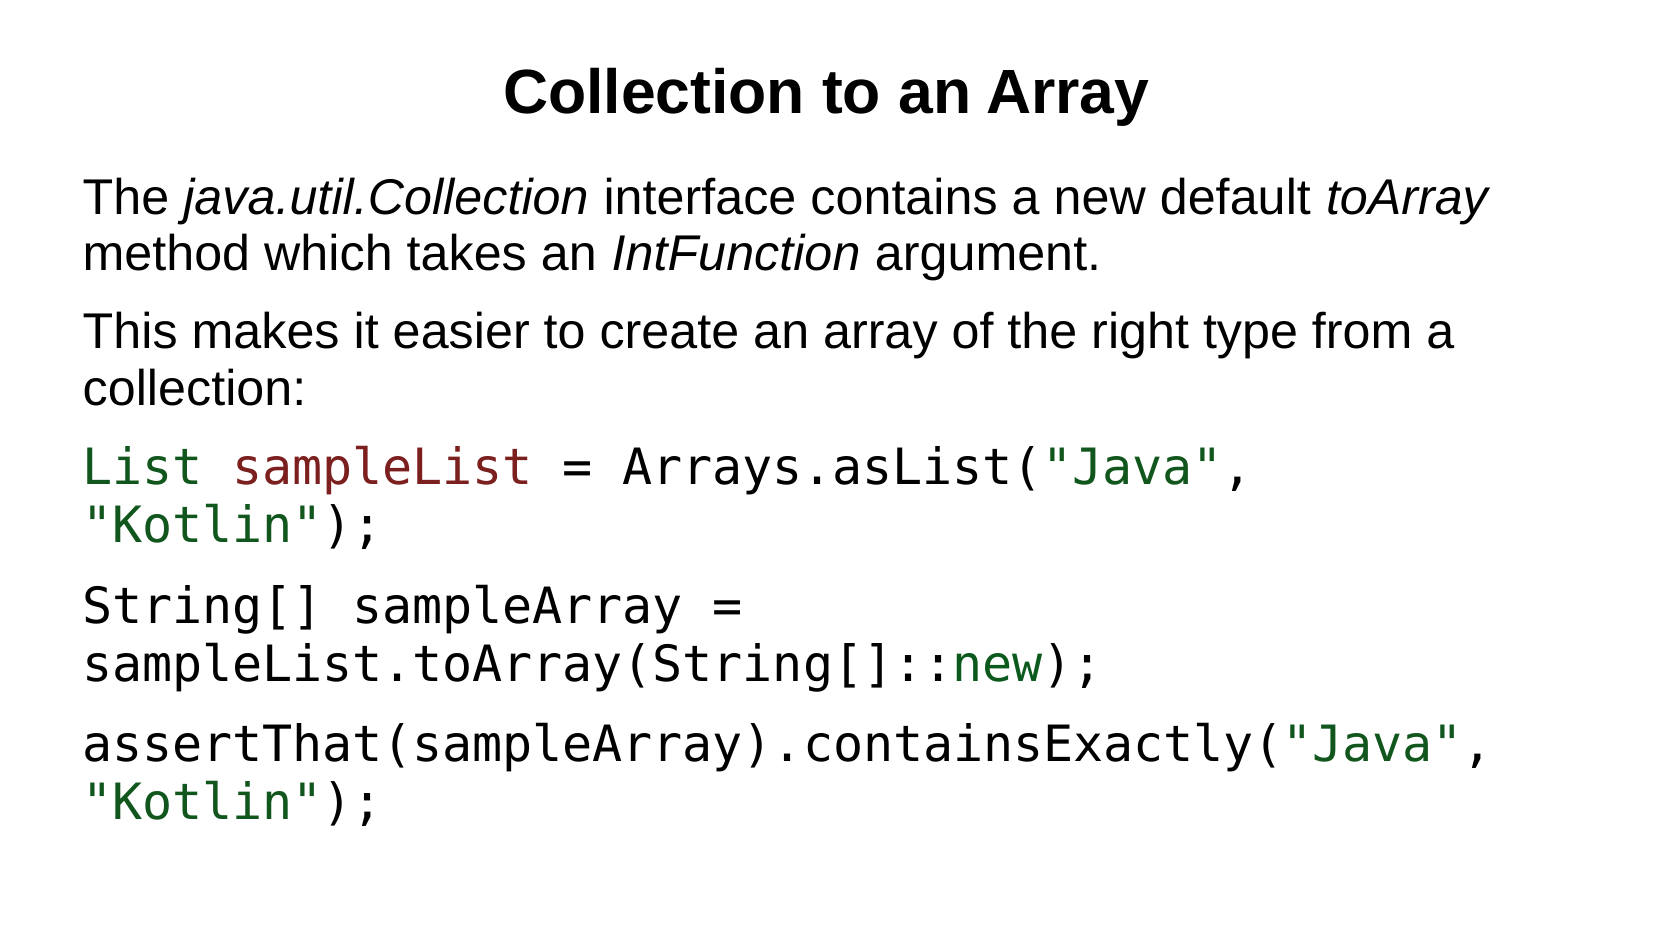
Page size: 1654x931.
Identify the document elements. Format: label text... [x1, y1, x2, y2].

list The java.util.Collection interface contains a new default toArray method which takes an IntFunction argument. This makes it easier to create an array of the right type from a collection: List sampleList = Arrays.asList("Java", "Kotlin"); String[] sampleArray = sampleList.toArray(String[]::new); assertThat(sampleArray).containsExactly("Java", "Kotlin"); [82, 168, 1538, 889]
title Collection to an Array [82, 37, 1571, 147]
